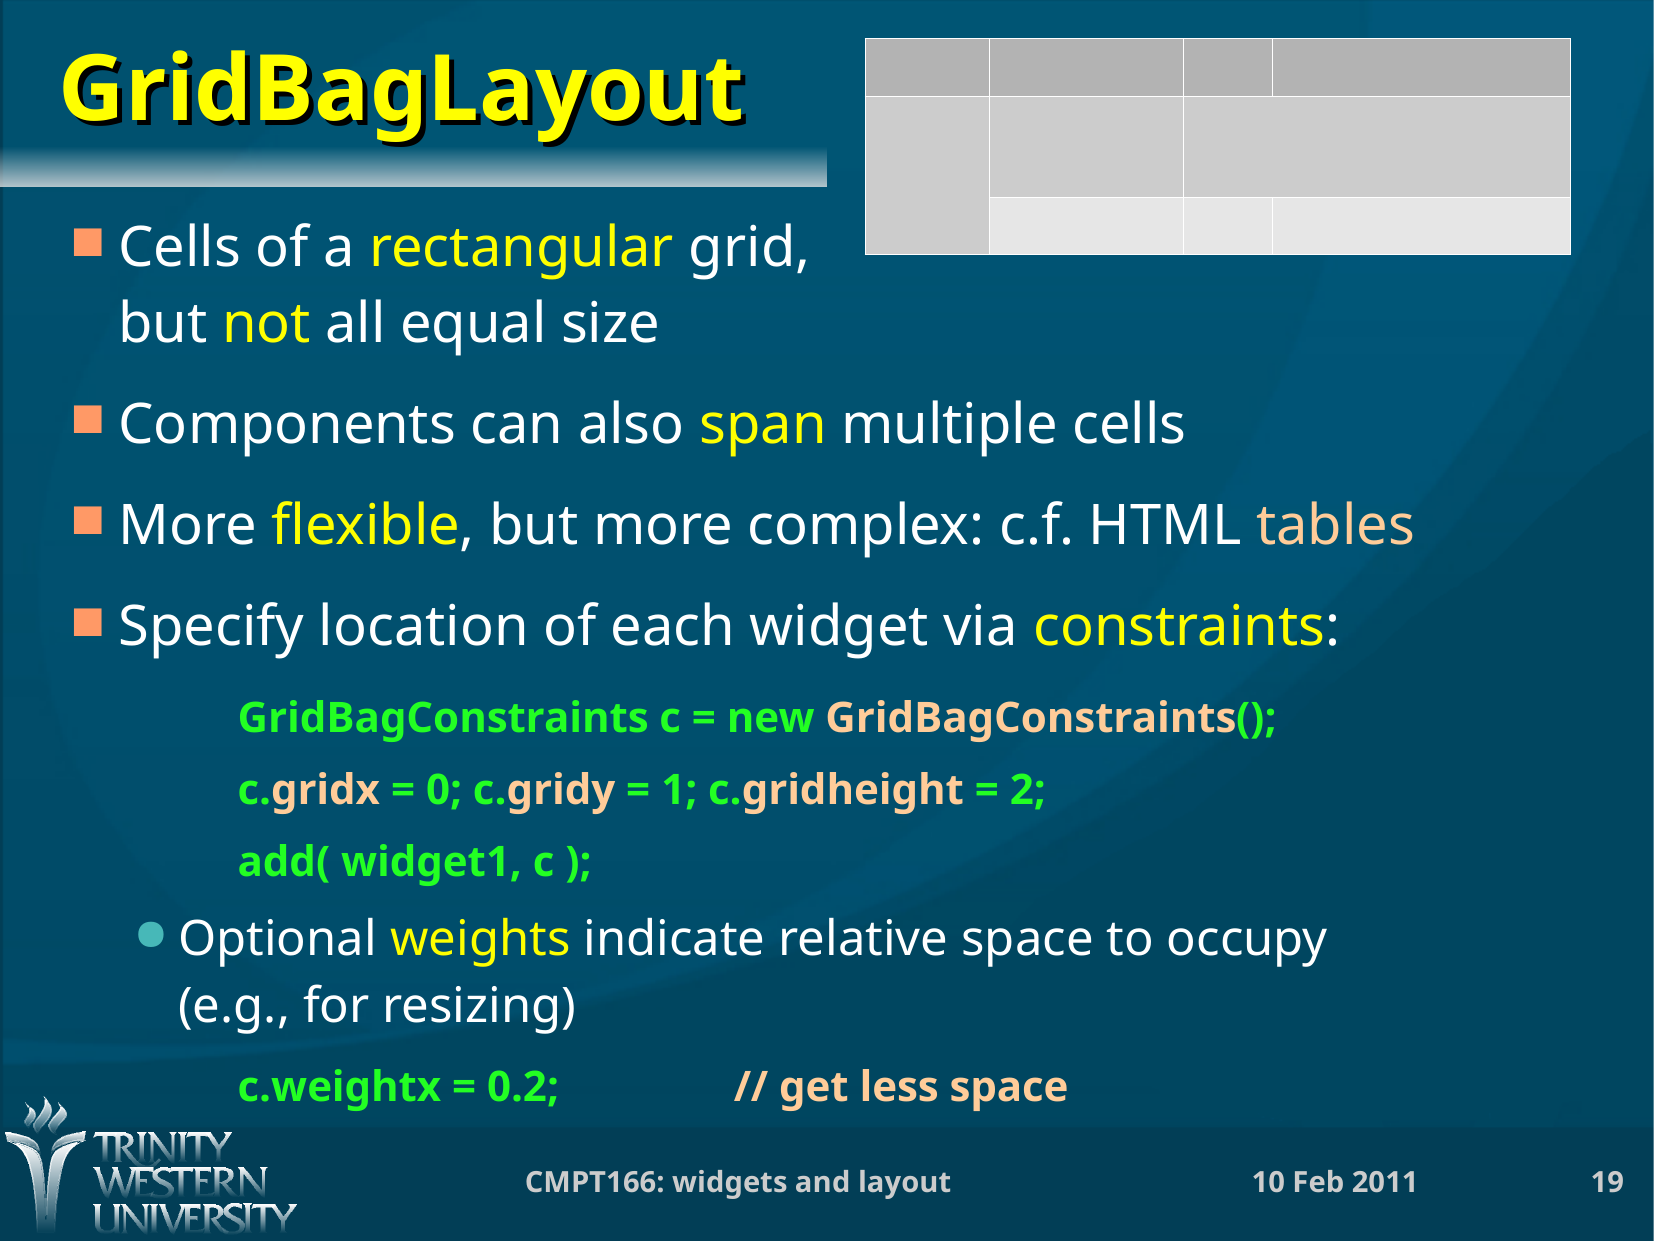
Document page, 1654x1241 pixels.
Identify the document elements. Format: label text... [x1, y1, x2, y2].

table_cell [990, 97, 1183, 197]
title GridBagLayout [59, 19, 1595, 148]
list Event classes are in package java.awt.event e.g., the ActionListener interface uses the actionPerformed() method on an ActionEvent object [0, 154, 827, 158]
list Cells of a rectangular grid, but not all equal size Components can also span multiple cells More flexible, but more complex: c.f. HTML tables Specify location of each widget via constraints: GridBagConstraints c = new GridBagConstraints(); c.gridx = 0; c.gridy = 1; c.gridheight = 2; add( widget1, c ); Optional weights indicate relative space to occupy (e.g., for resizing) c.weightx = 0.2; // get less space [59, 206, 1625, 1123]
table_header [1273, 39, 1570, 96]
picture [38, 1227, 54, 1232]
table_cell [1184, 97, 1570, 197]
table_cell [990, 198, 1183, 254]
table_header [990, 39, 1183, 96]
table_header [1184, 39, 1272, 96]
table_cell [866, 97, 989, 254]
table_header [866, 39, 989, 96]
table_cell [1273, 198, 1570, 254]
table_cell [1184, 198, 1272, 254]
